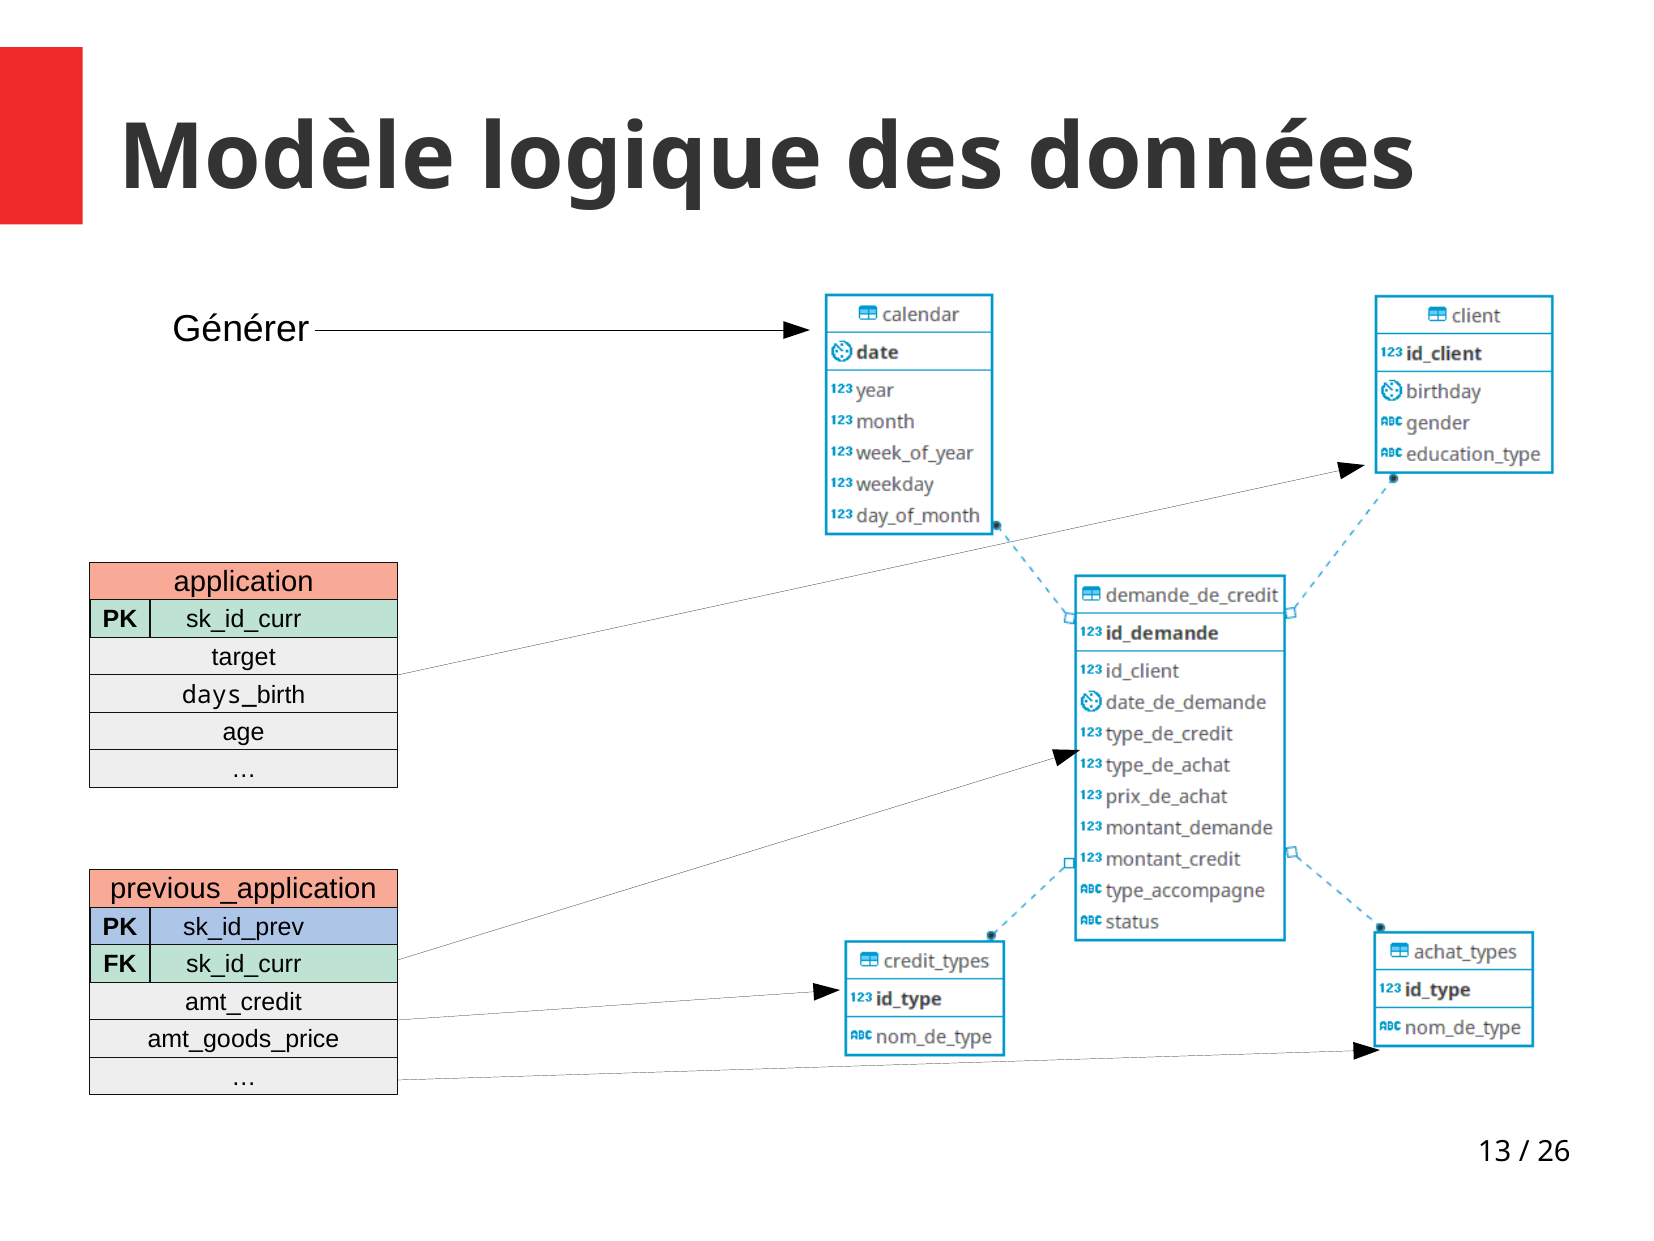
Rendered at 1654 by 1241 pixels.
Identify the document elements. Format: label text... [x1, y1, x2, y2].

text_box Générer [157, 300, 376, 357]
picture [1376, 971, 1531, 1006]
text_box FK [90, 944, 151, 983]
picture [795, 269, 1576, 1084]
text_box … [89, 749, 398, 788]
text_box PK [90, 907, 151, 944]
text_box previous_application [89, 869, 398, 908]
text_box days_birth [89, 674, 398, 712]
text_box sk_id_curr [151, 600, 398, 637]
text_box sk_id_prev [151, 908, 398, 944]
title Modèle logique des données [118, 45, 1636, 260]
text_box amt_goods_price [89, 1019, 398, 1057]
text_box age [89, 712, 398, 749]
picture [1376, 934, 1531, 968]
text_box sk_id_curr [151, 944, 398, 982]
picture [1376, 1009, 1531, 1044]
text_box application [89, 562, 398, 600]
text_box PK [90, 599, 151, 638]
text_box … [89, 1057, 398, 1095]
text_box target [89, 637, 398, 674]
picture [1077, 578, 1283, 938]
text_box amt_credit [89, 982, 398, 1019]
